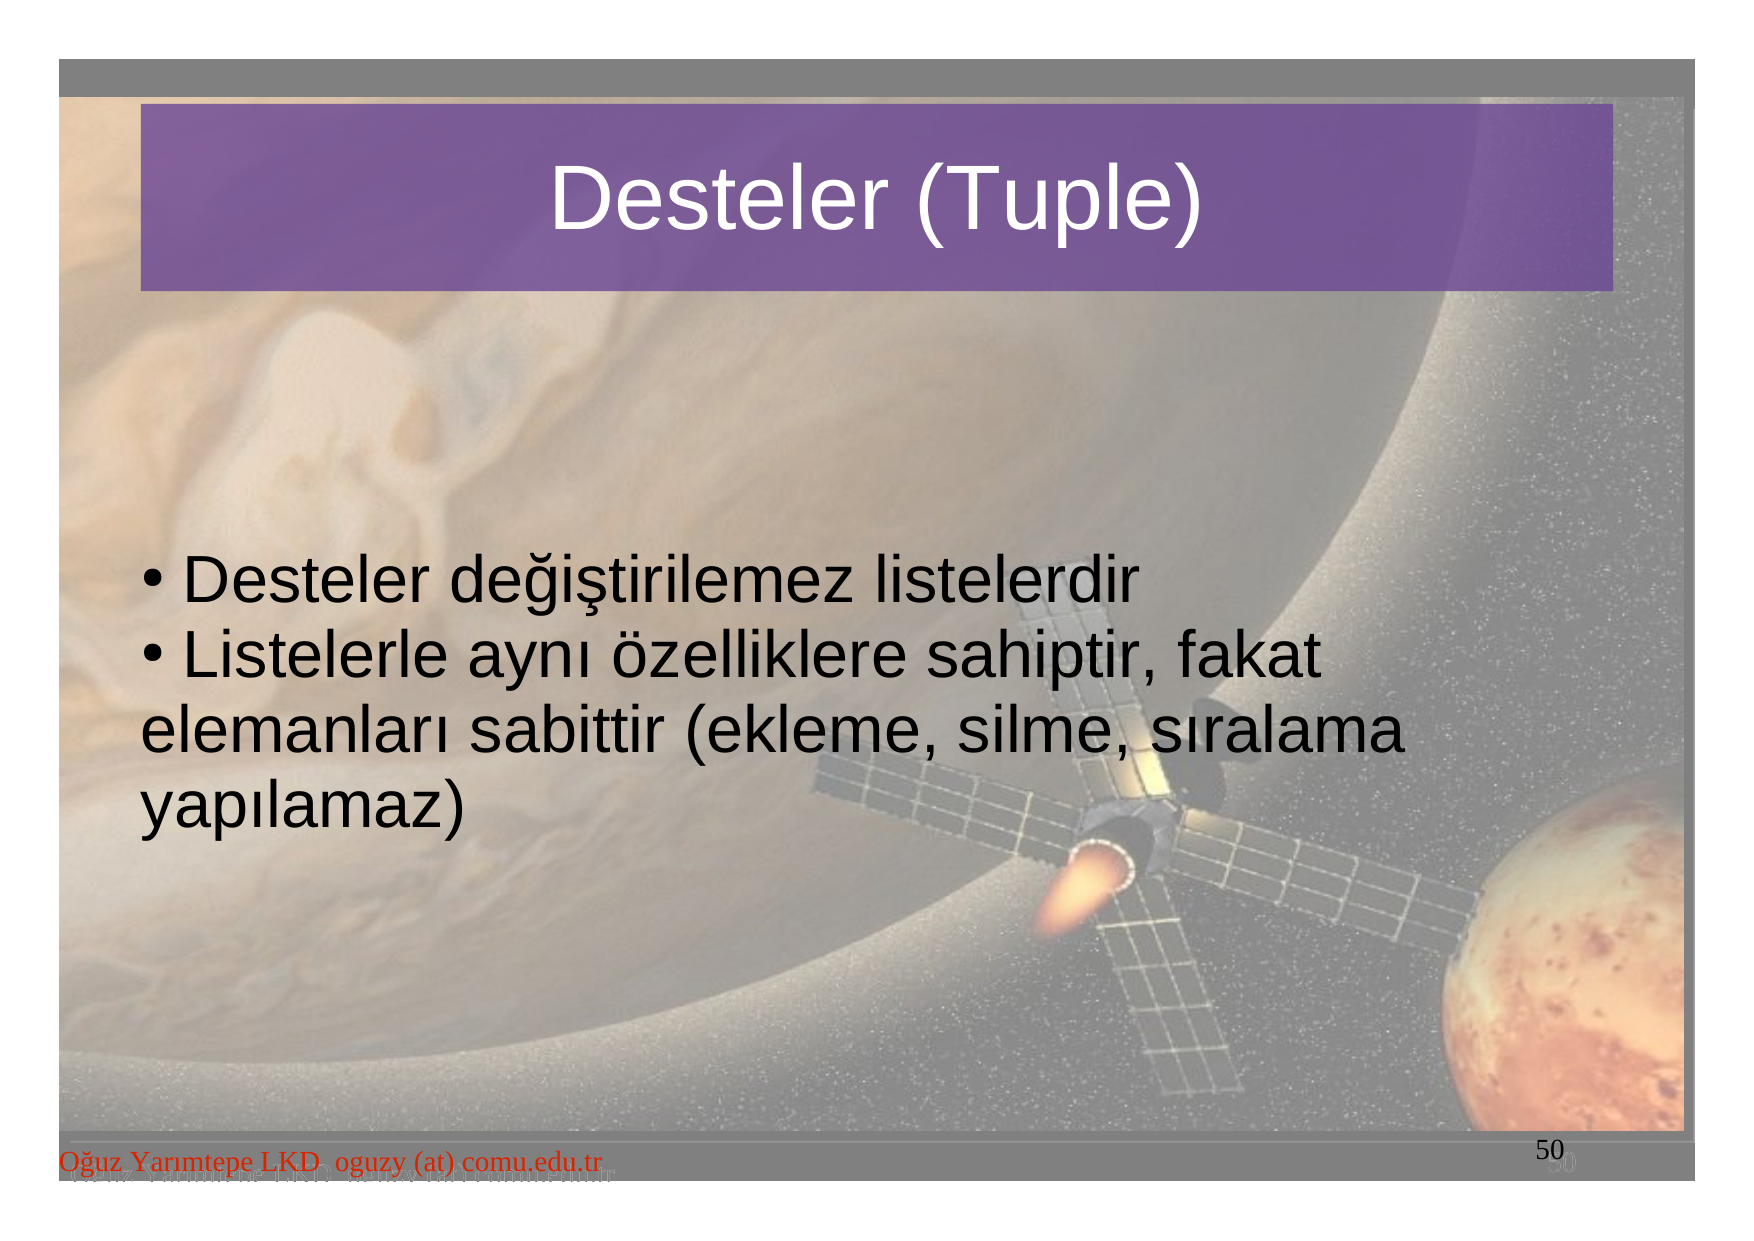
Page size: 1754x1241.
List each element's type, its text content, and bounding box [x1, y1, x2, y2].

subtitle Desteler değiştirilemez listelerdir Listelerle aynı özelliklere sahiptir, fakat elemanları sabittir (ekleme, silme, sıralama yapılamaz) [140, 321, 1614, 1063]
title Desteler (Tuple) [140, 103, 1614, 292]
picture [59, 97, 1684, 1131]
